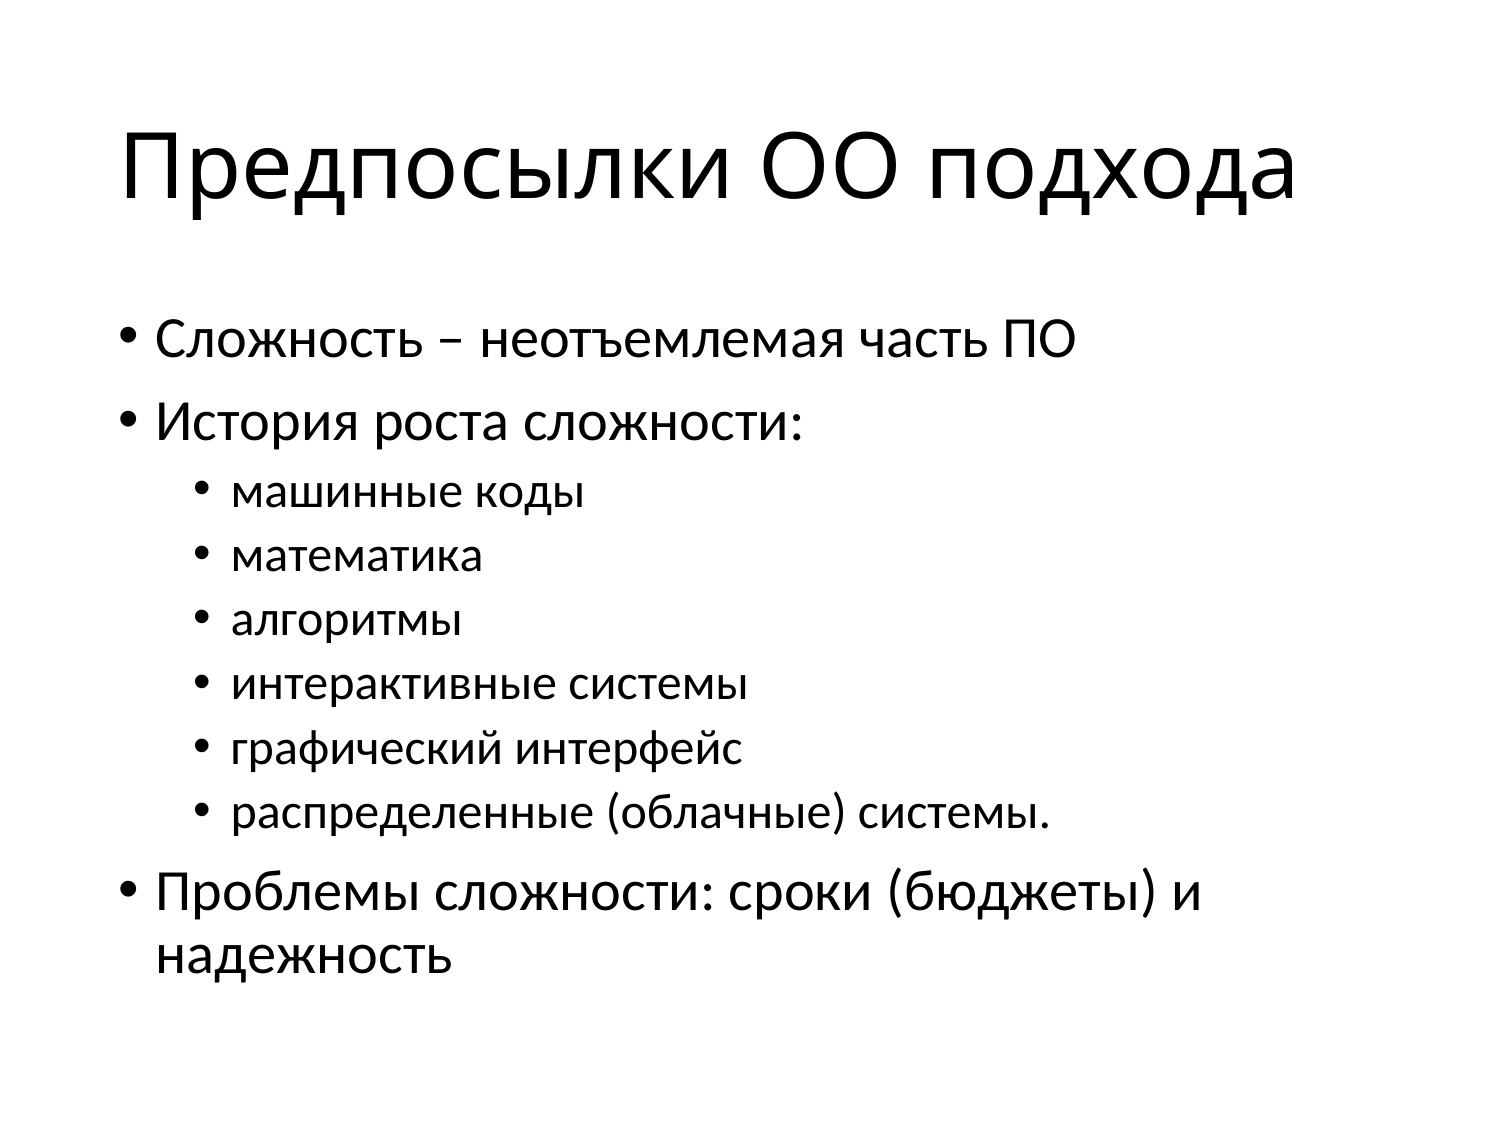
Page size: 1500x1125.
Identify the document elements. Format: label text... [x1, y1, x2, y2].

list Сложность – неотъемлемая часть ПО История роста сложности: машинные коды математика алгоритмы интерактивные системы графический интерфейс распределенные (облачные) системы. Проблемы сложности: сроки (бюджеты) и надежность [103, 299, 1397, 1014]
title Предпосылки ОО подхода [103, 59, 1397, 278]
